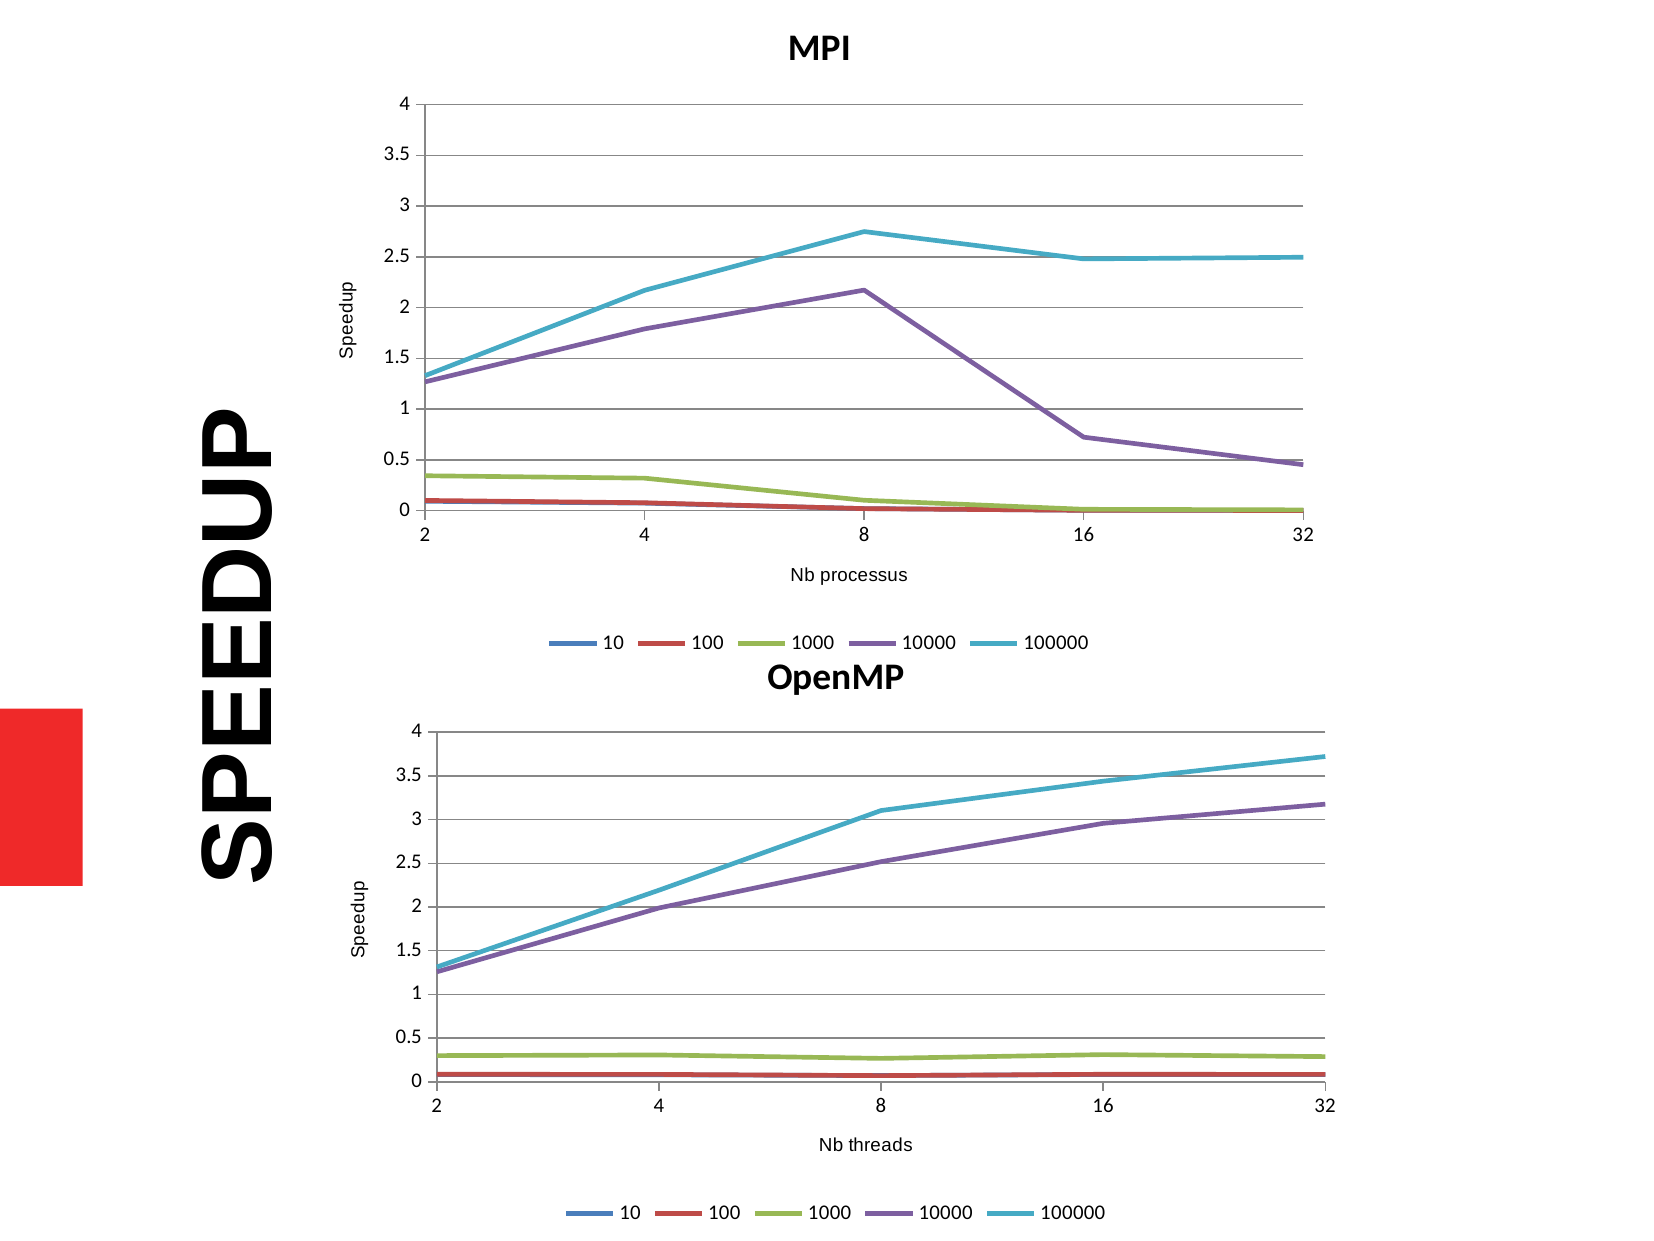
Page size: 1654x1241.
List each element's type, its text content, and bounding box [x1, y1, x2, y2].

text_box SPEEDUP [173, 392, 301, 901]
chart [303, 0, 1358, 1231]
